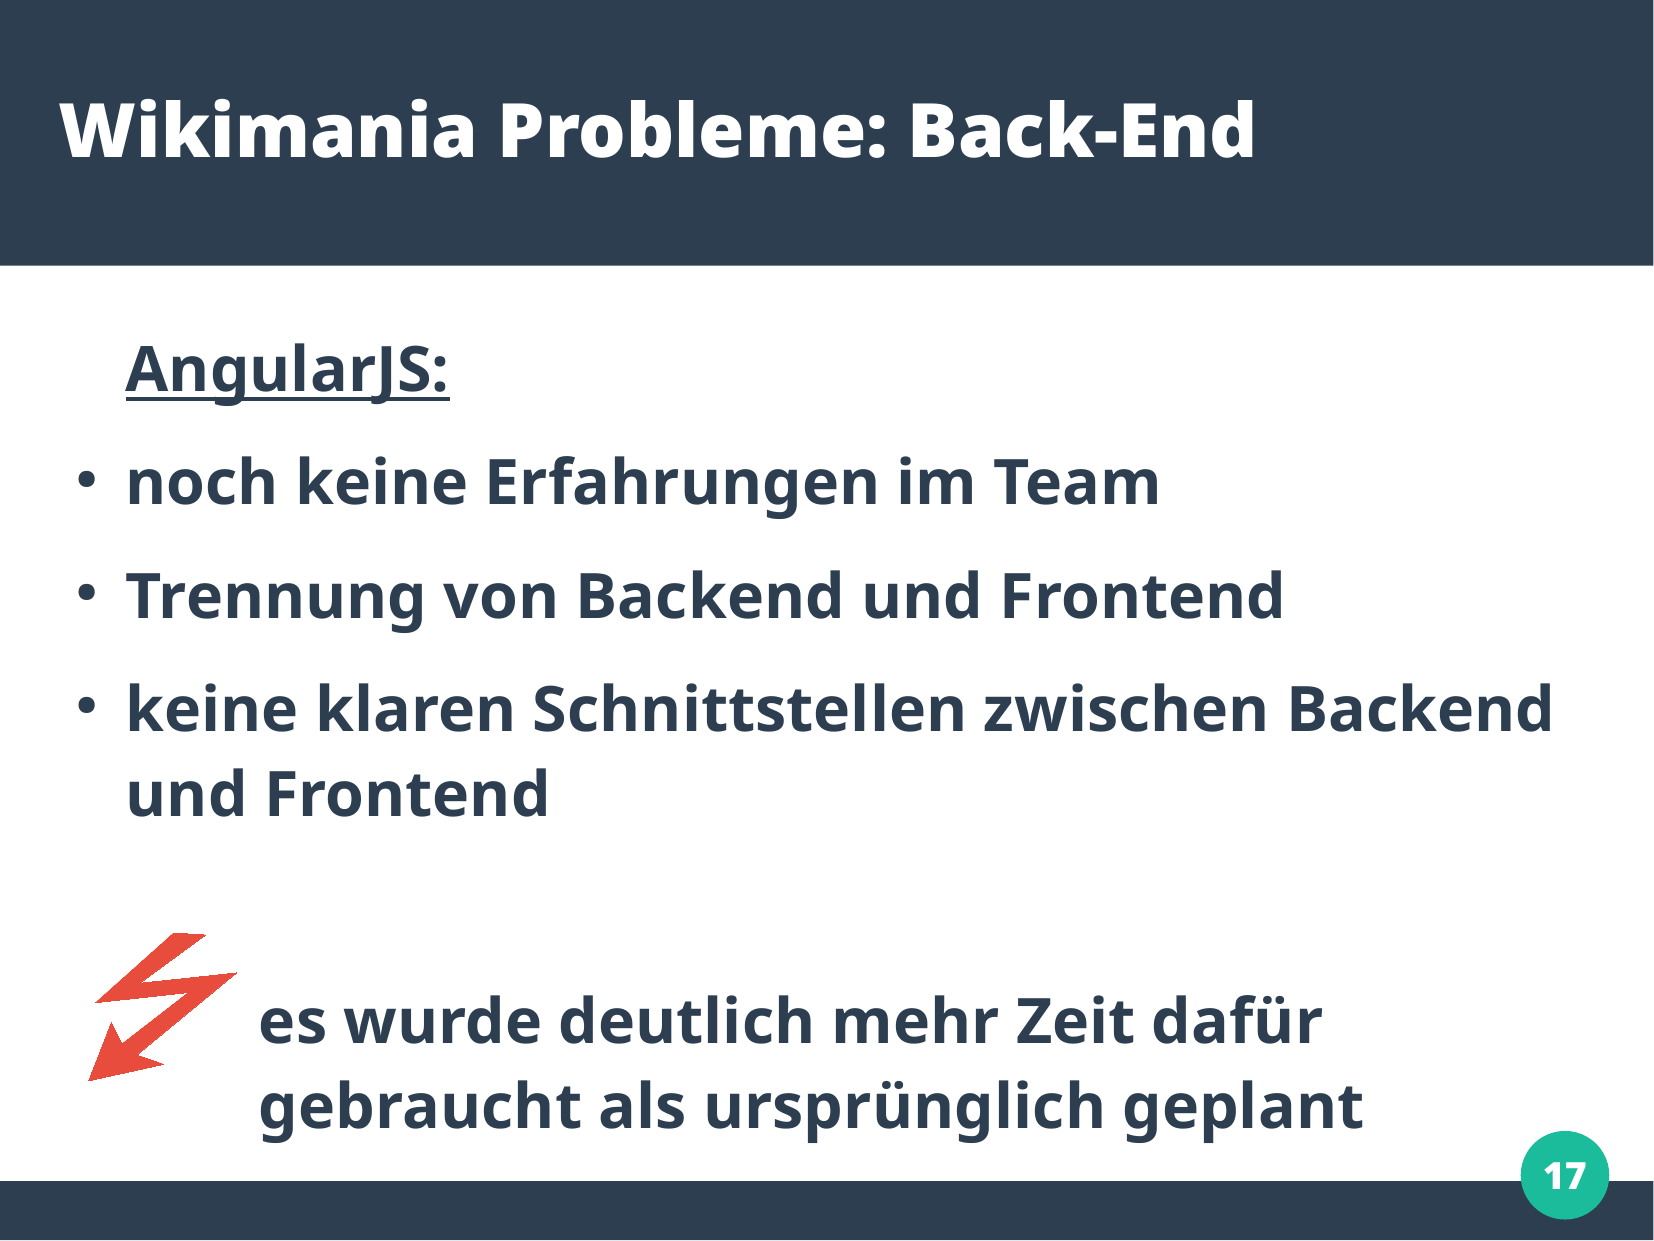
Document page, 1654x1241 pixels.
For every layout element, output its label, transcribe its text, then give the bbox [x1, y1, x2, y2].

list AngularJS: noch keine Erfahrungen im Team Trennung von Backend und Frontend keine klaren Schnittstellen zwischen Backend und Frontend es wurde deutlich mehr Zeit dafür gebraucht als ursprünglich geplant [59, 324, 1595, 1152]
title Wikimania Probleme: Back-End [59, 49, 1595, 207]
text_box [88, 933, 237, 1081]
